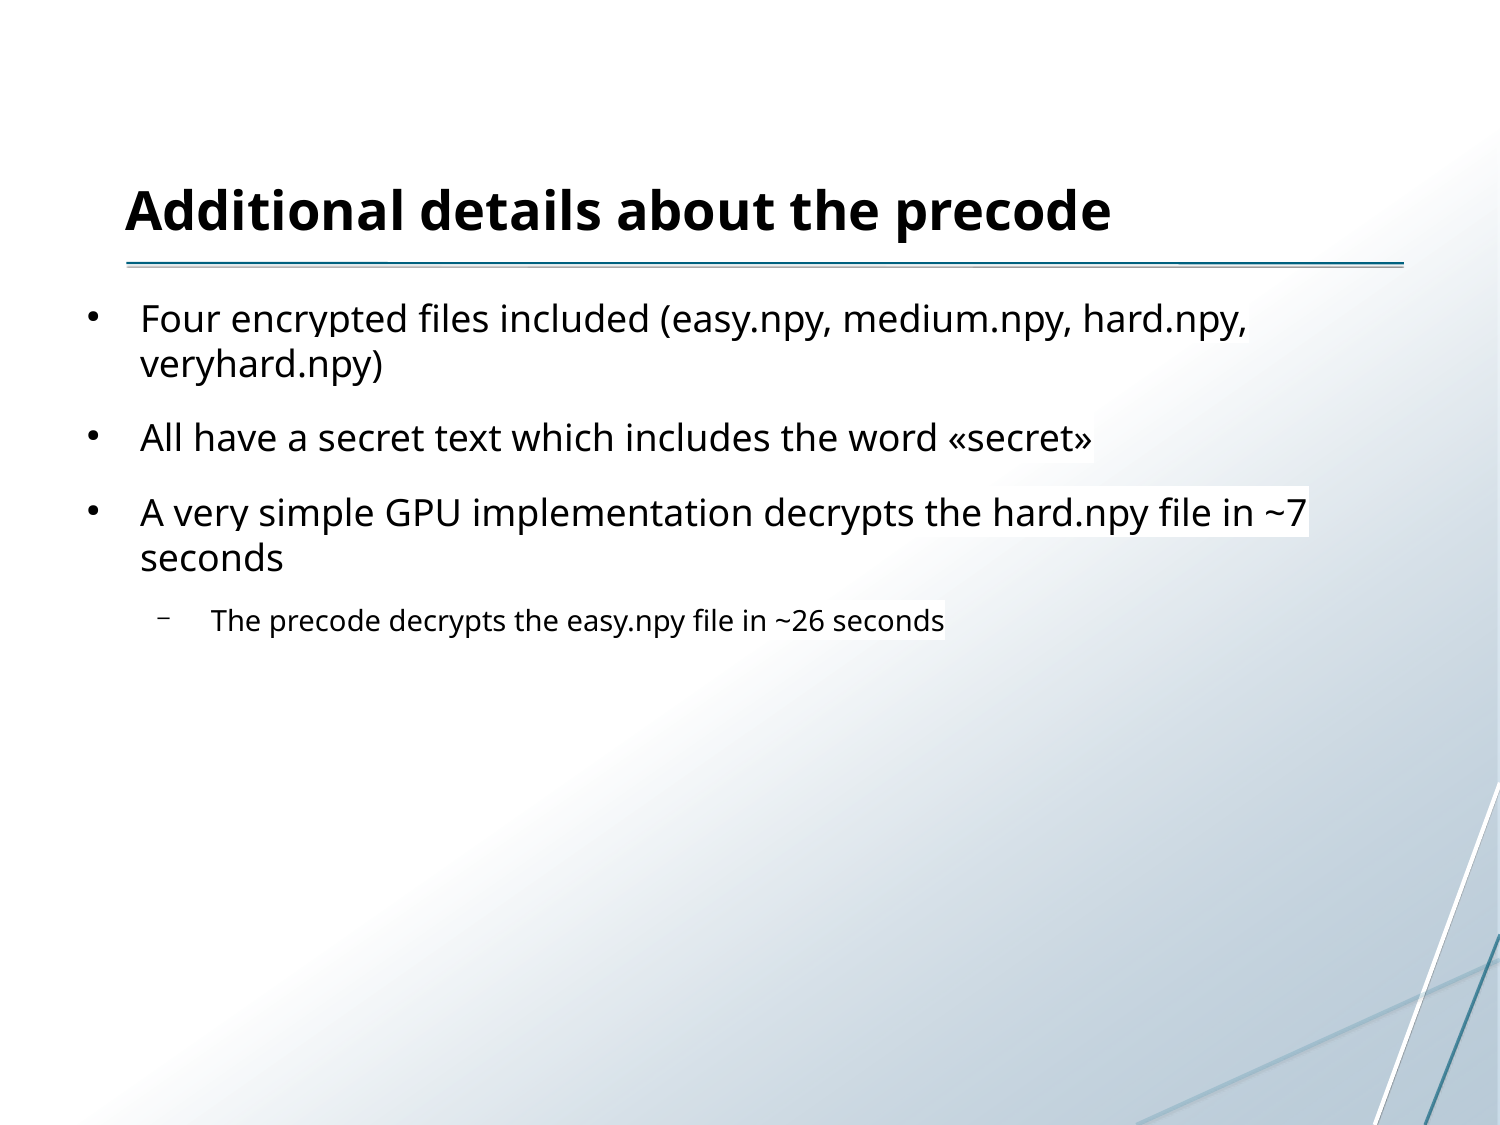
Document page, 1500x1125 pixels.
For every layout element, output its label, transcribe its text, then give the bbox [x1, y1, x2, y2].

list Four encrypted files included (easy.npy, medium.npy, hard.npy, veryhard.npy) All have a secret text which includes the word «secret» A very simple GPU implementation decrypts the hard.npy file in ~7 seconds The precode decrypts the easy.npy file in ~26 seconds [54, 287, 1404, 1005]
title Additional details about the precode [109, 49, 1403, 249]
